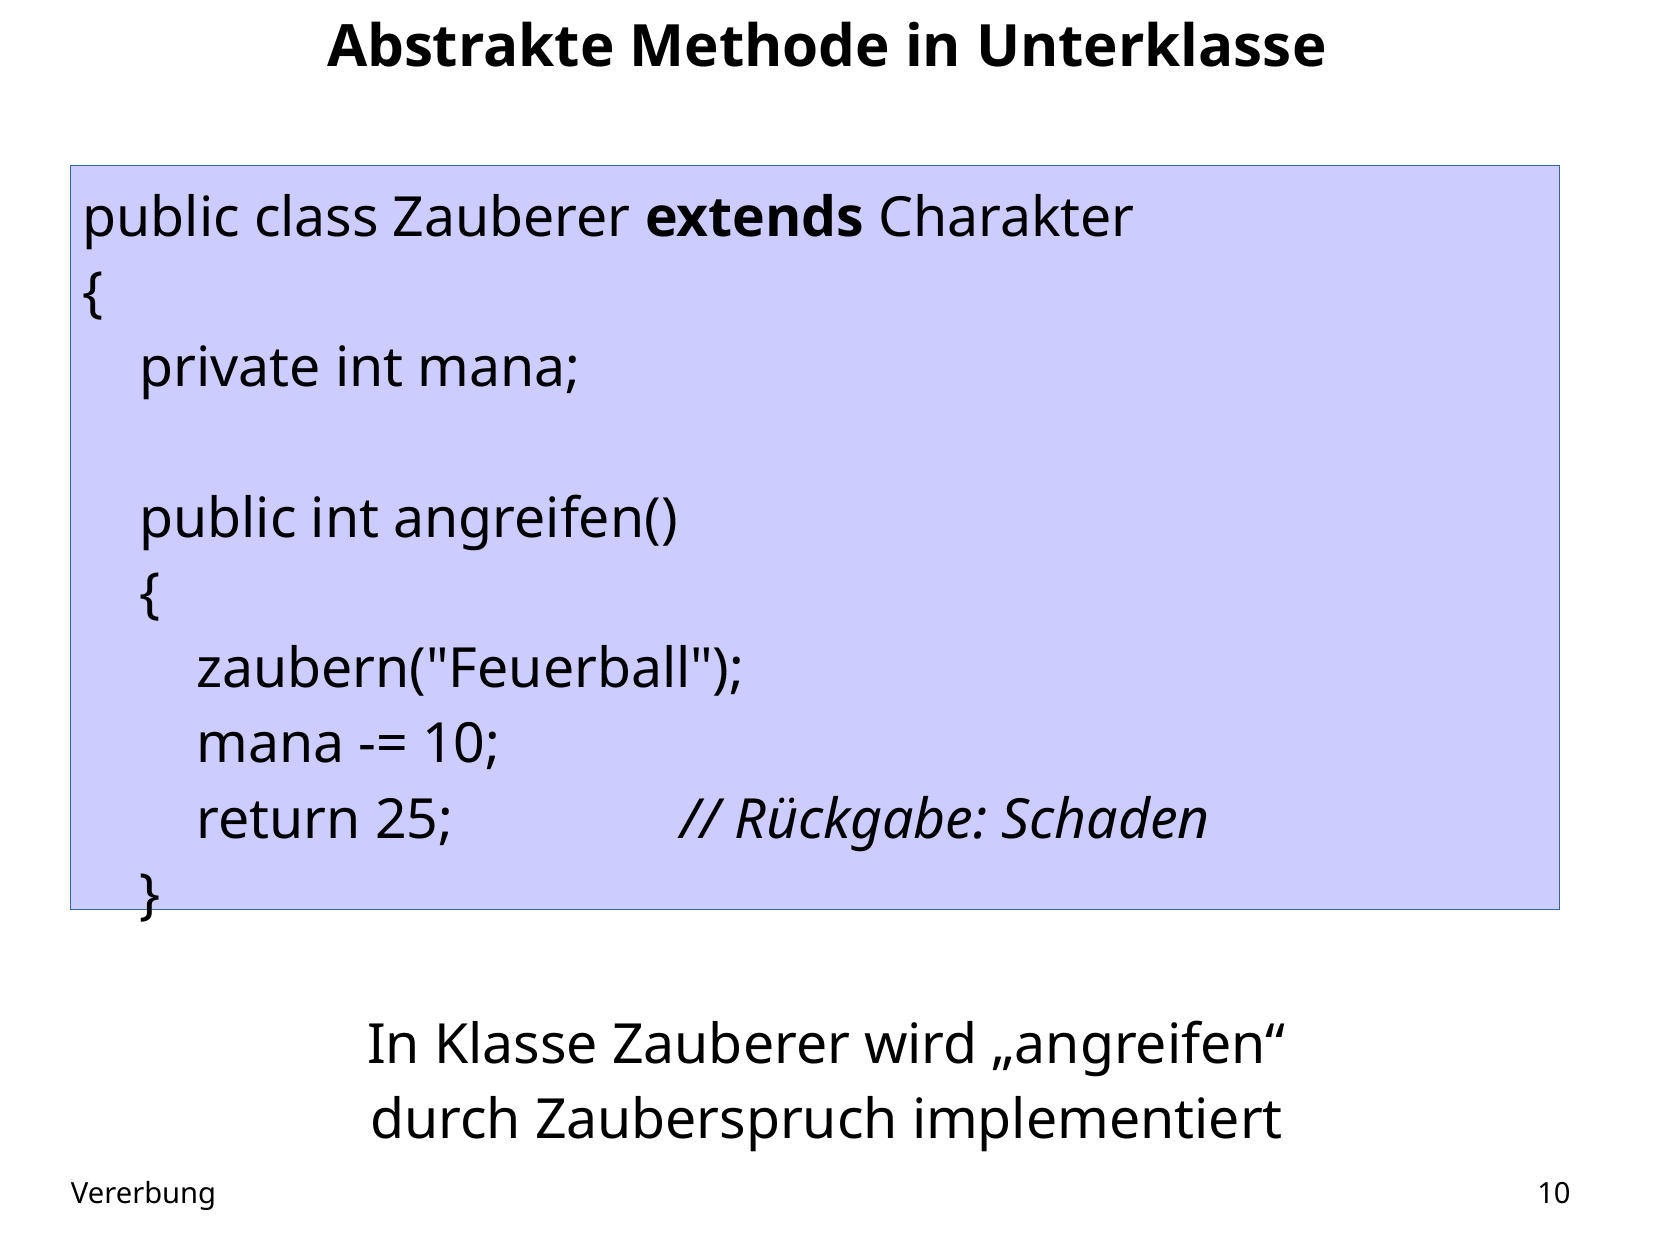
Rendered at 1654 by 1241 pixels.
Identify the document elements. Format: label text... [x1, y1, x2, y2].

title Abstrakte Methode in Unterklasse [0, 5, 1654, 83]
list public class Zauberer extends Charakter { private int mana; public int angreifen() { zaubern("Feuerball"); mana -= 10; return 25; // Rückgabe: Schaden } In Klasse Zauberer wird „angreifen“ durch Zauberspruch implementiert [82, 177, 1571, 1158]
text_box [70, 165, 1560, 910]
